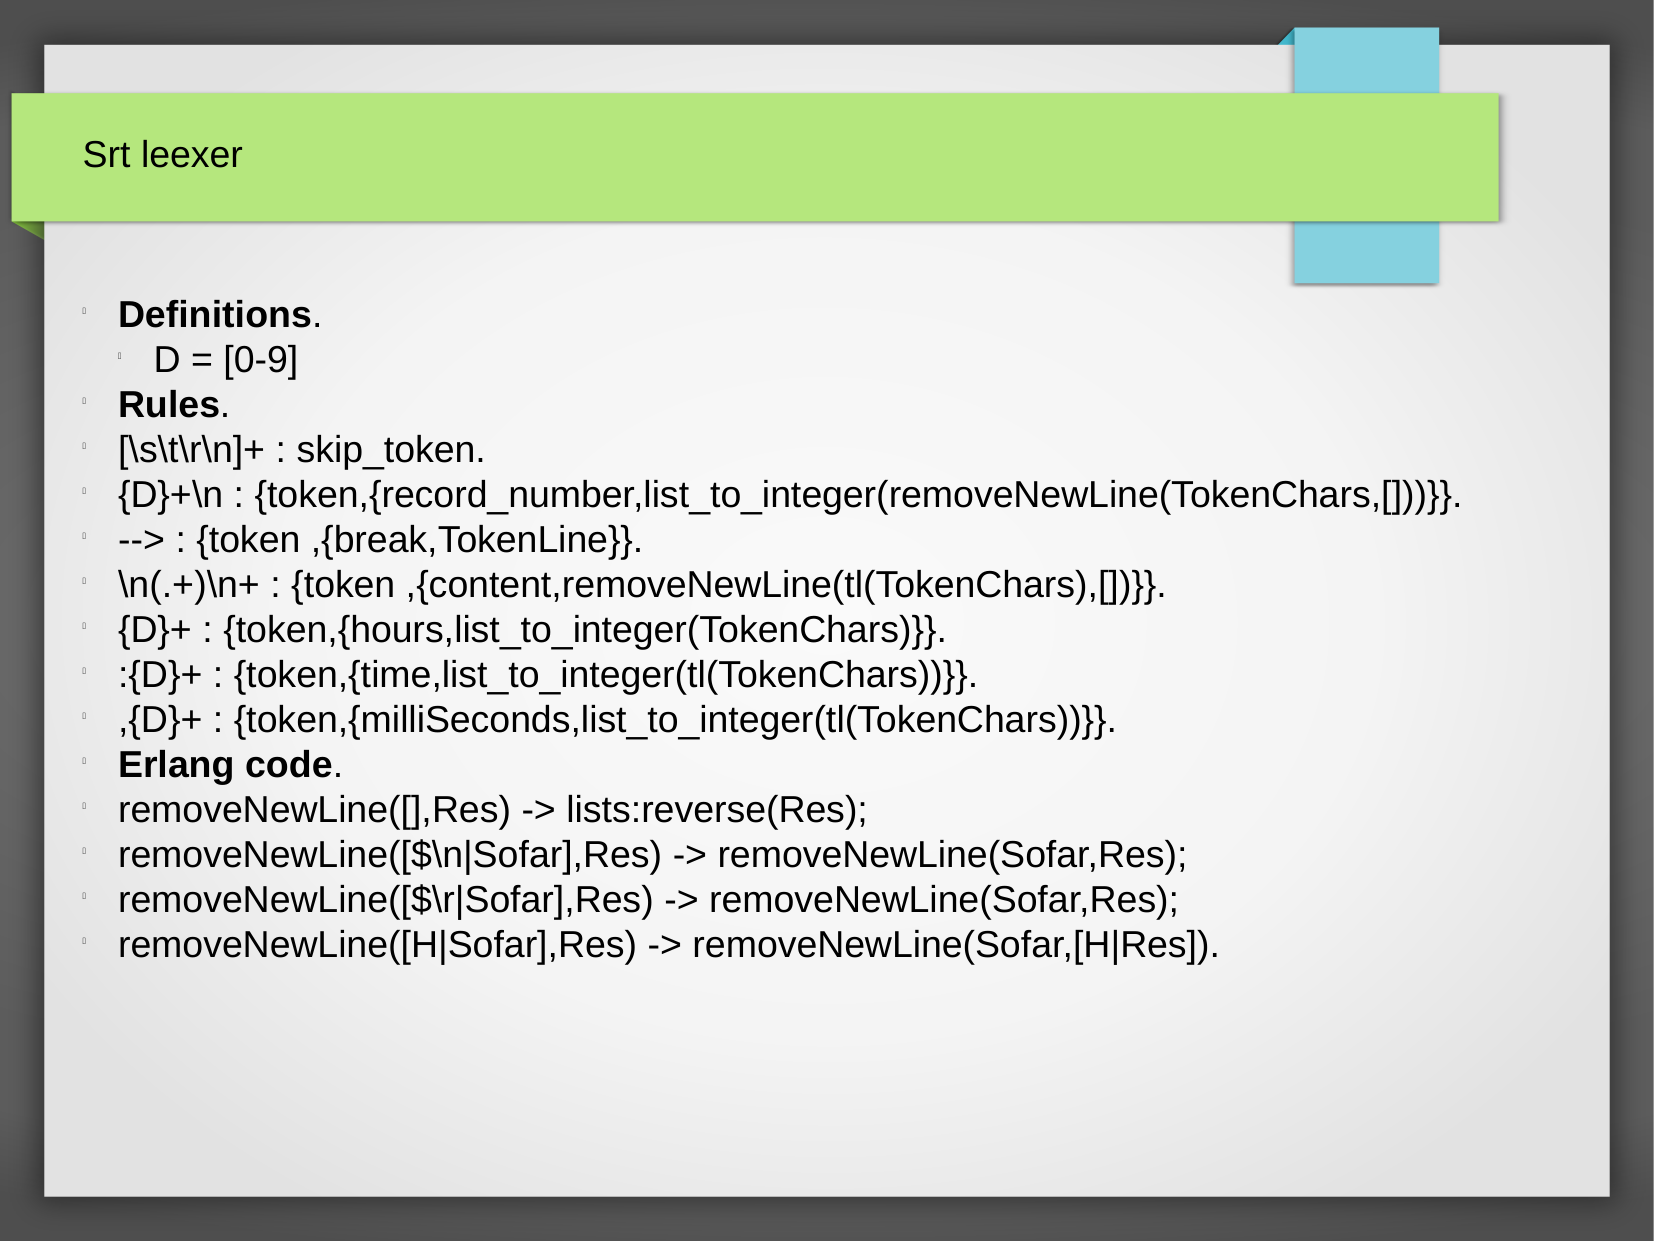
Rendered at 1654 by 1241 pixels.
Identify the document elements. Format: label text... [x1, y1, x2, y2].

picture [0, 0, 1654, 1241]
text_box Srt leexer [82, 49, 1571, 257]
text_box Definitions. D = [0-9] Rules. [\s\t\r\n]+ : skip_token. {D}+\n : {token,{record_number,list_to_integer(removeNewLine(TokenChars,[]))}}. --> : {token ,{break,TokenLine}}. \n(.+)\n+ : {token ,{content,removeNewLine(tl(TokenChars),[])}}. {D}+ : {token,{hours,list_to_integer(TokenChars)}}. :{D}+ : {token,{time,list_to_integer(tl(TokenChars))}}. ,{D}+ : {token,{milliSeconds,list_to_integer(tl(TokenChars))}}. Erlang code. removeNewLine([],Res) -> lists:reverse(Res); removeNewLine([$\n|Sofar],Res) -> removeNewLine(Sofar,Res); removeNewLine([$\r|Sofar],Res) -> removeNewLine(Sofar,Res); removeNewLine([H|Sofar],Res) -> removeNewLine(Sofar,[H|Res]). [82, 290, 1571, 1010]
